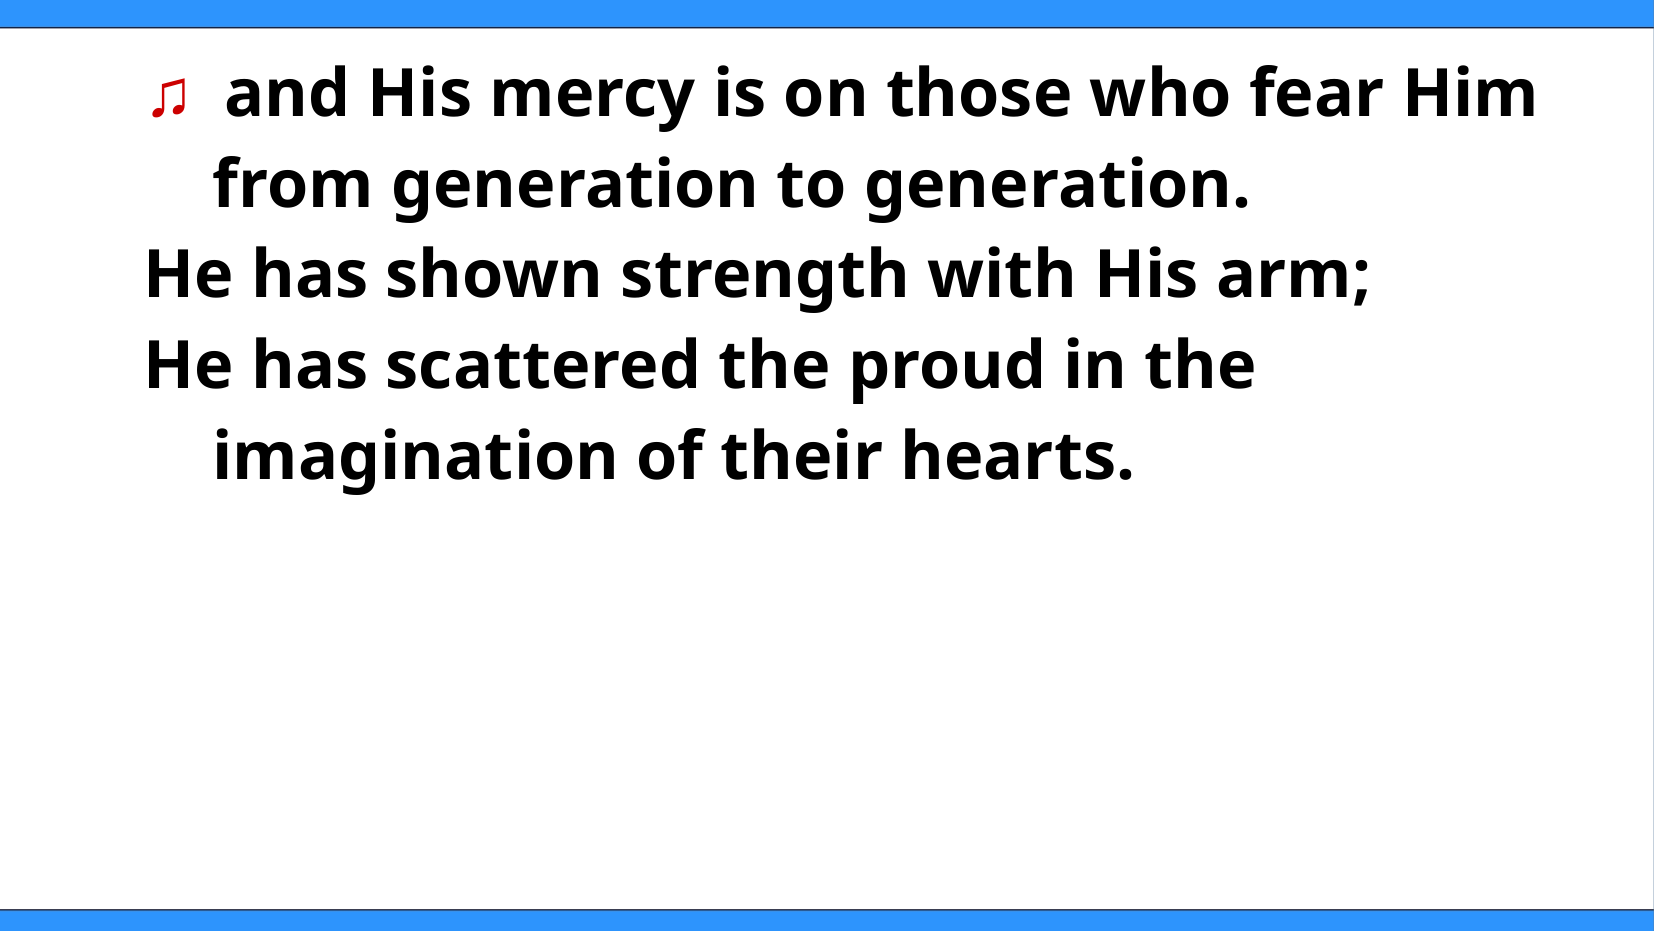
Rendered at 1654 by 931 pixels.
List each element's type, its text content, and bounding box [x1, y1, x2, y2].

picture [0, 0, 1654, 931]
text_box ♫ and His mercy is on those who fear Him from generation to generation. He has shown strength with His arm; He has scattered the proud in the imagination of their hearts. [60, 37, 1576, 526]
